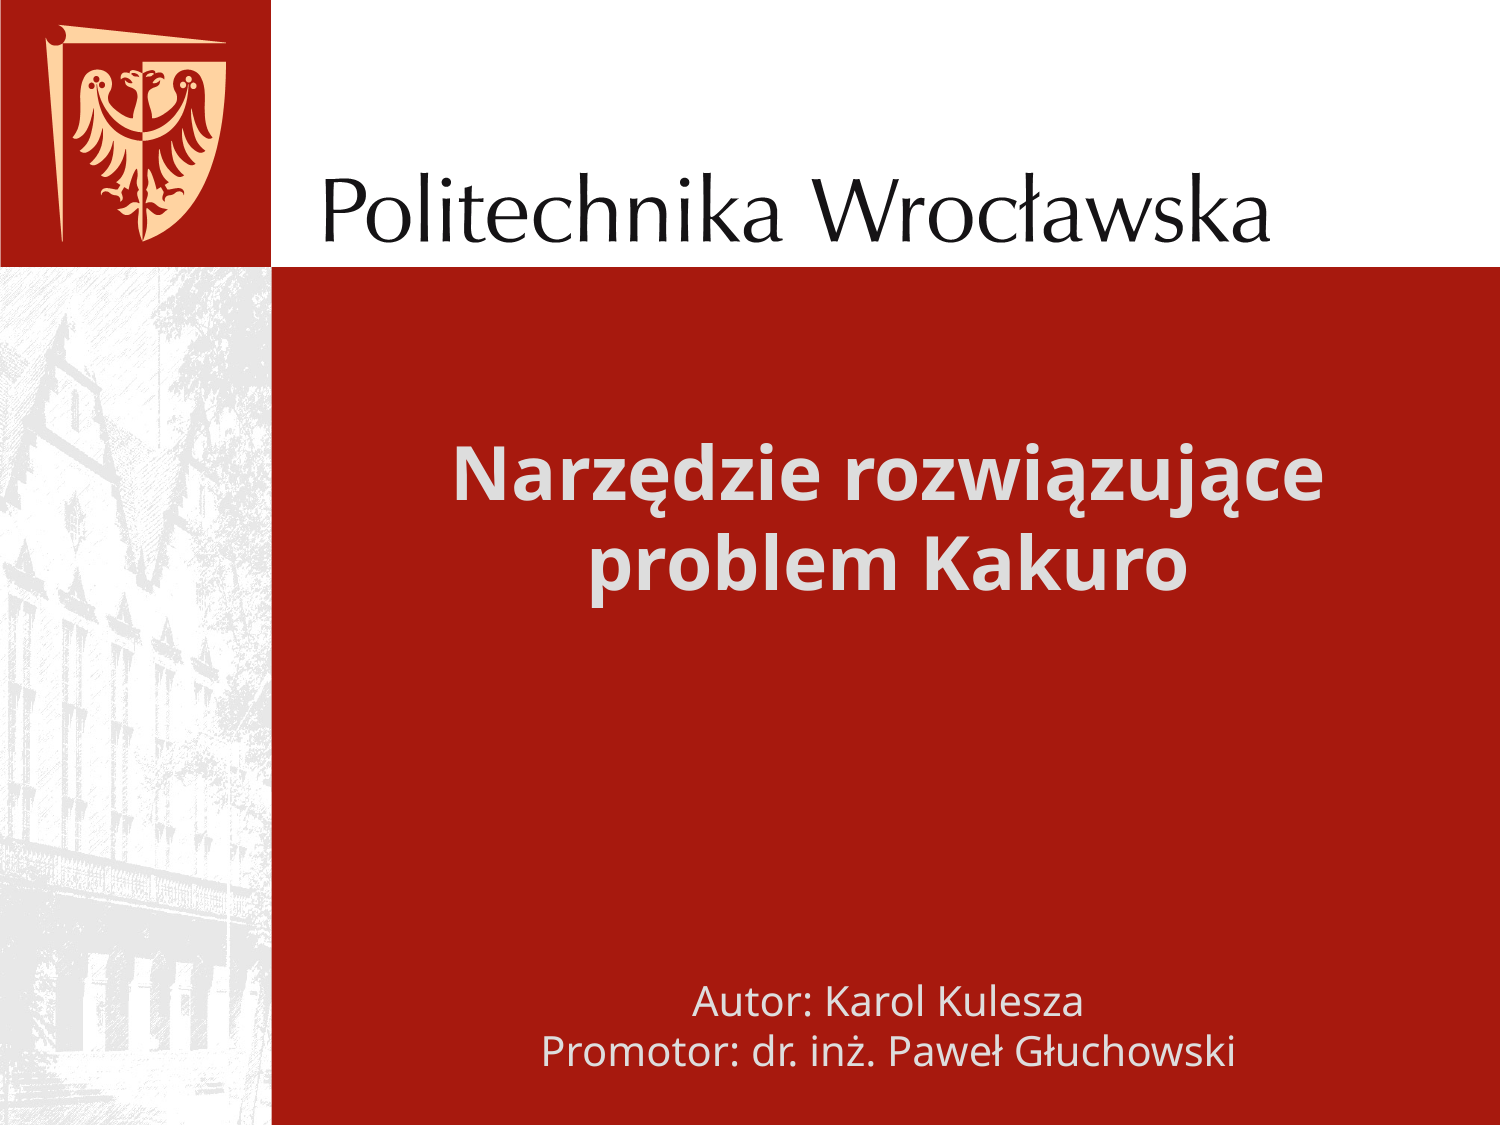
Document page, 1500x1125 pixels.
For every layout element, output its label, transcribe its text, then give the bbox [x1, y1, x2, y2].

text_box Autor: Karol Kulesza Promotor: dr. inż. Paweł Głuchowski [307, 934, 1471, 1083]
picture [0, 0, 1270, 1125]
text_box Narzędzie rozwiązujące problem Kakuro [307, 349, 1471, 681]
